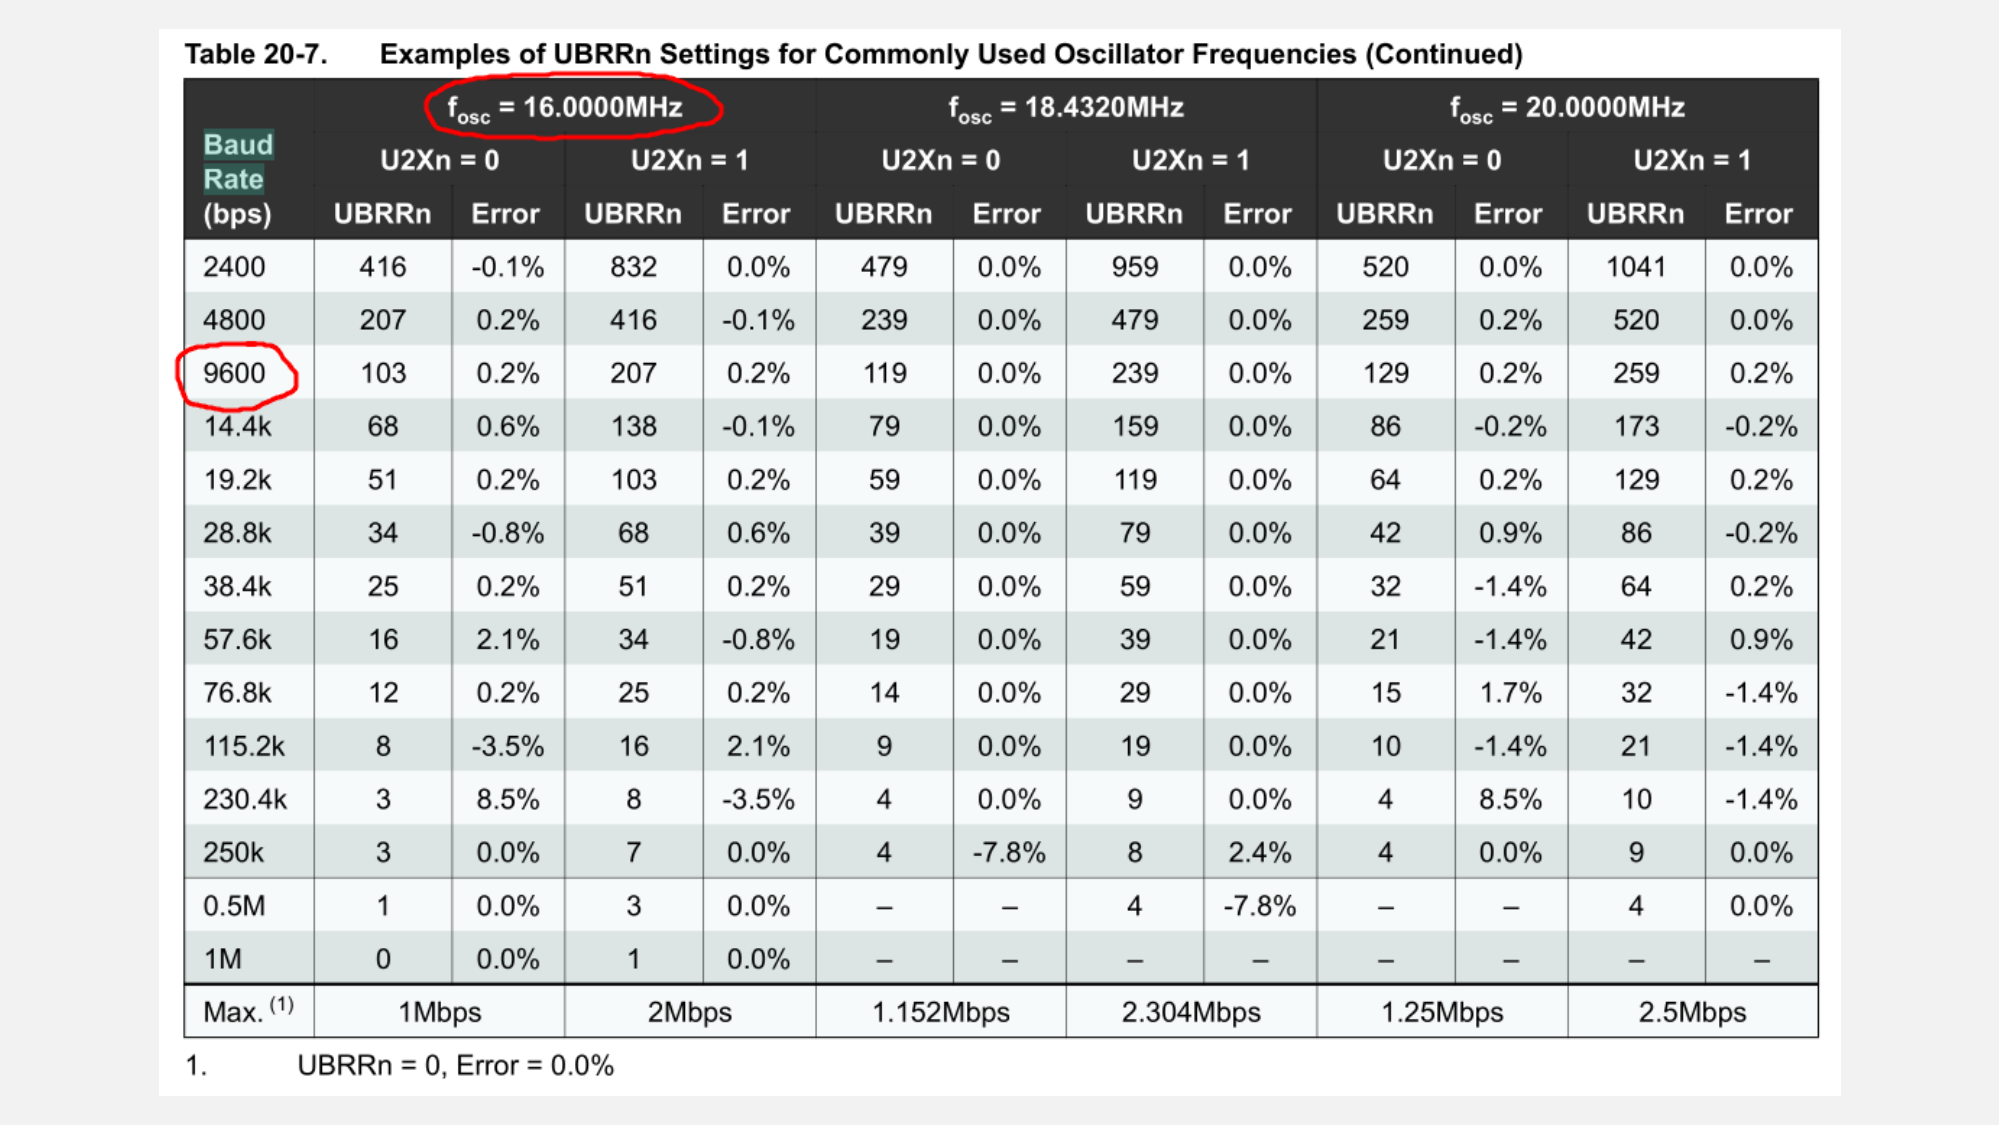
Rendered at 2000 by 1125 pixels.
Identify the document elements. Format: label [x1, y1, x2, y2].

picture [159, 29, 1841, 1096]
